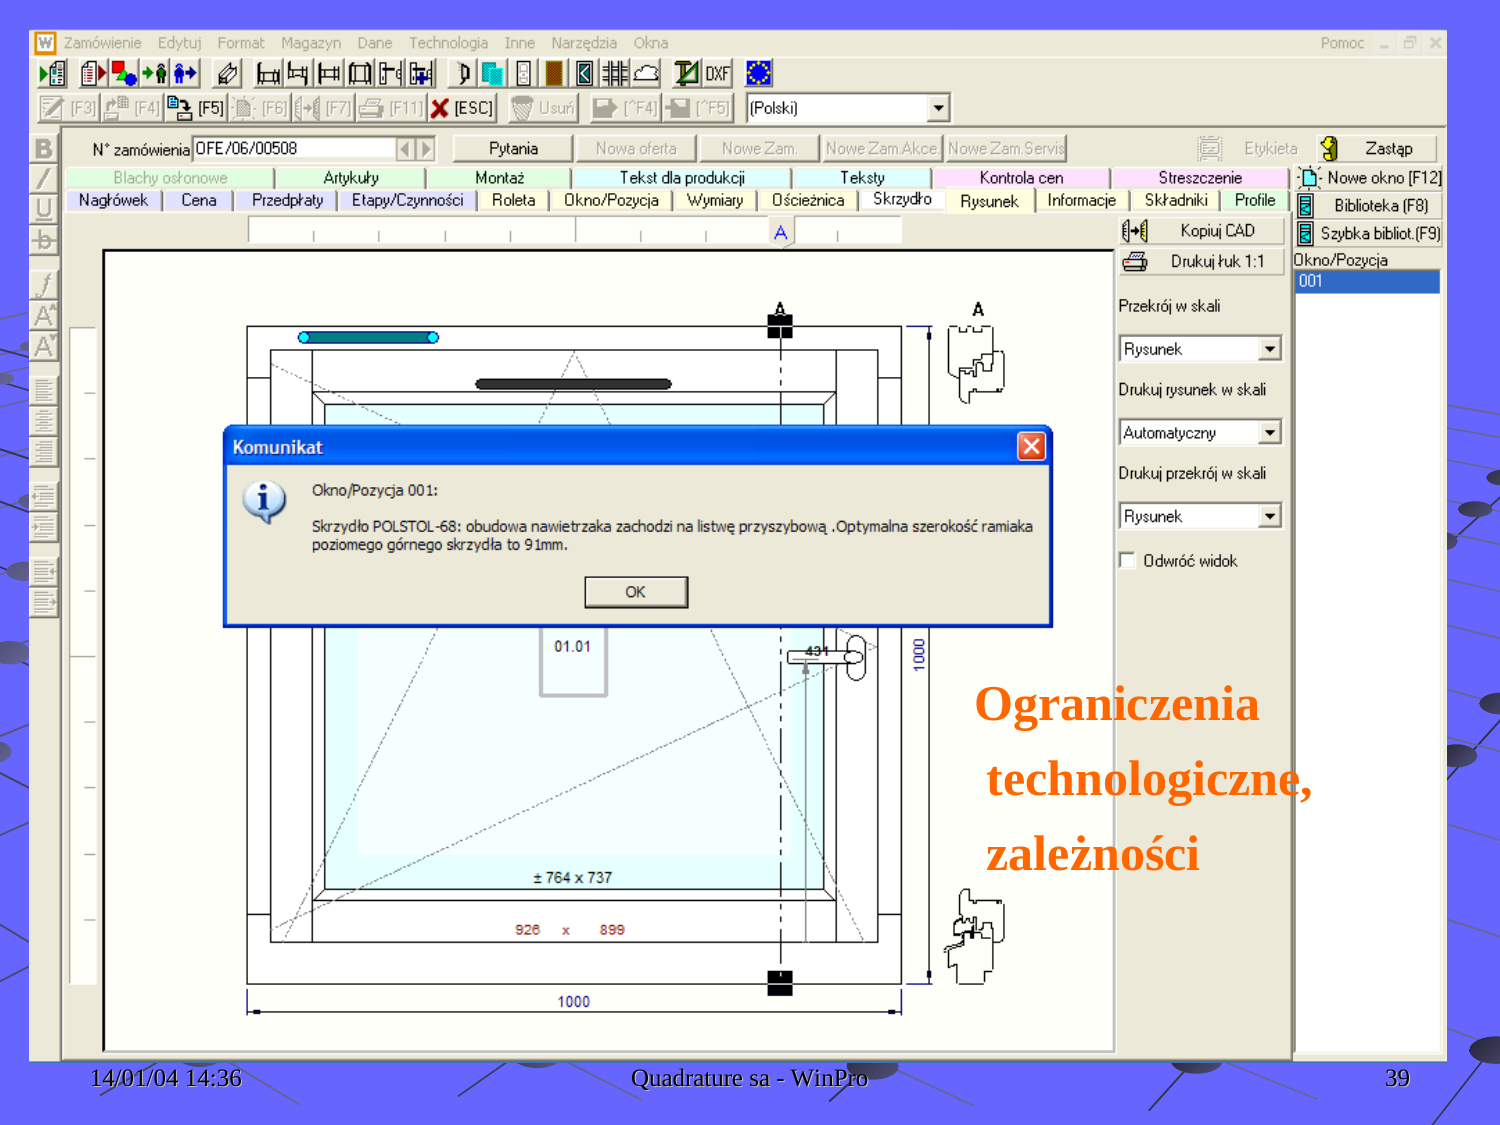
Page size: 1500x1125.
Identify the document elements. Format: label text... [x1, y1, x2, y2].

text_box Ograniczenia technologiczne, zależności [973, 679, 1314, 881]
picture [29, 29, 1447, 1063]
